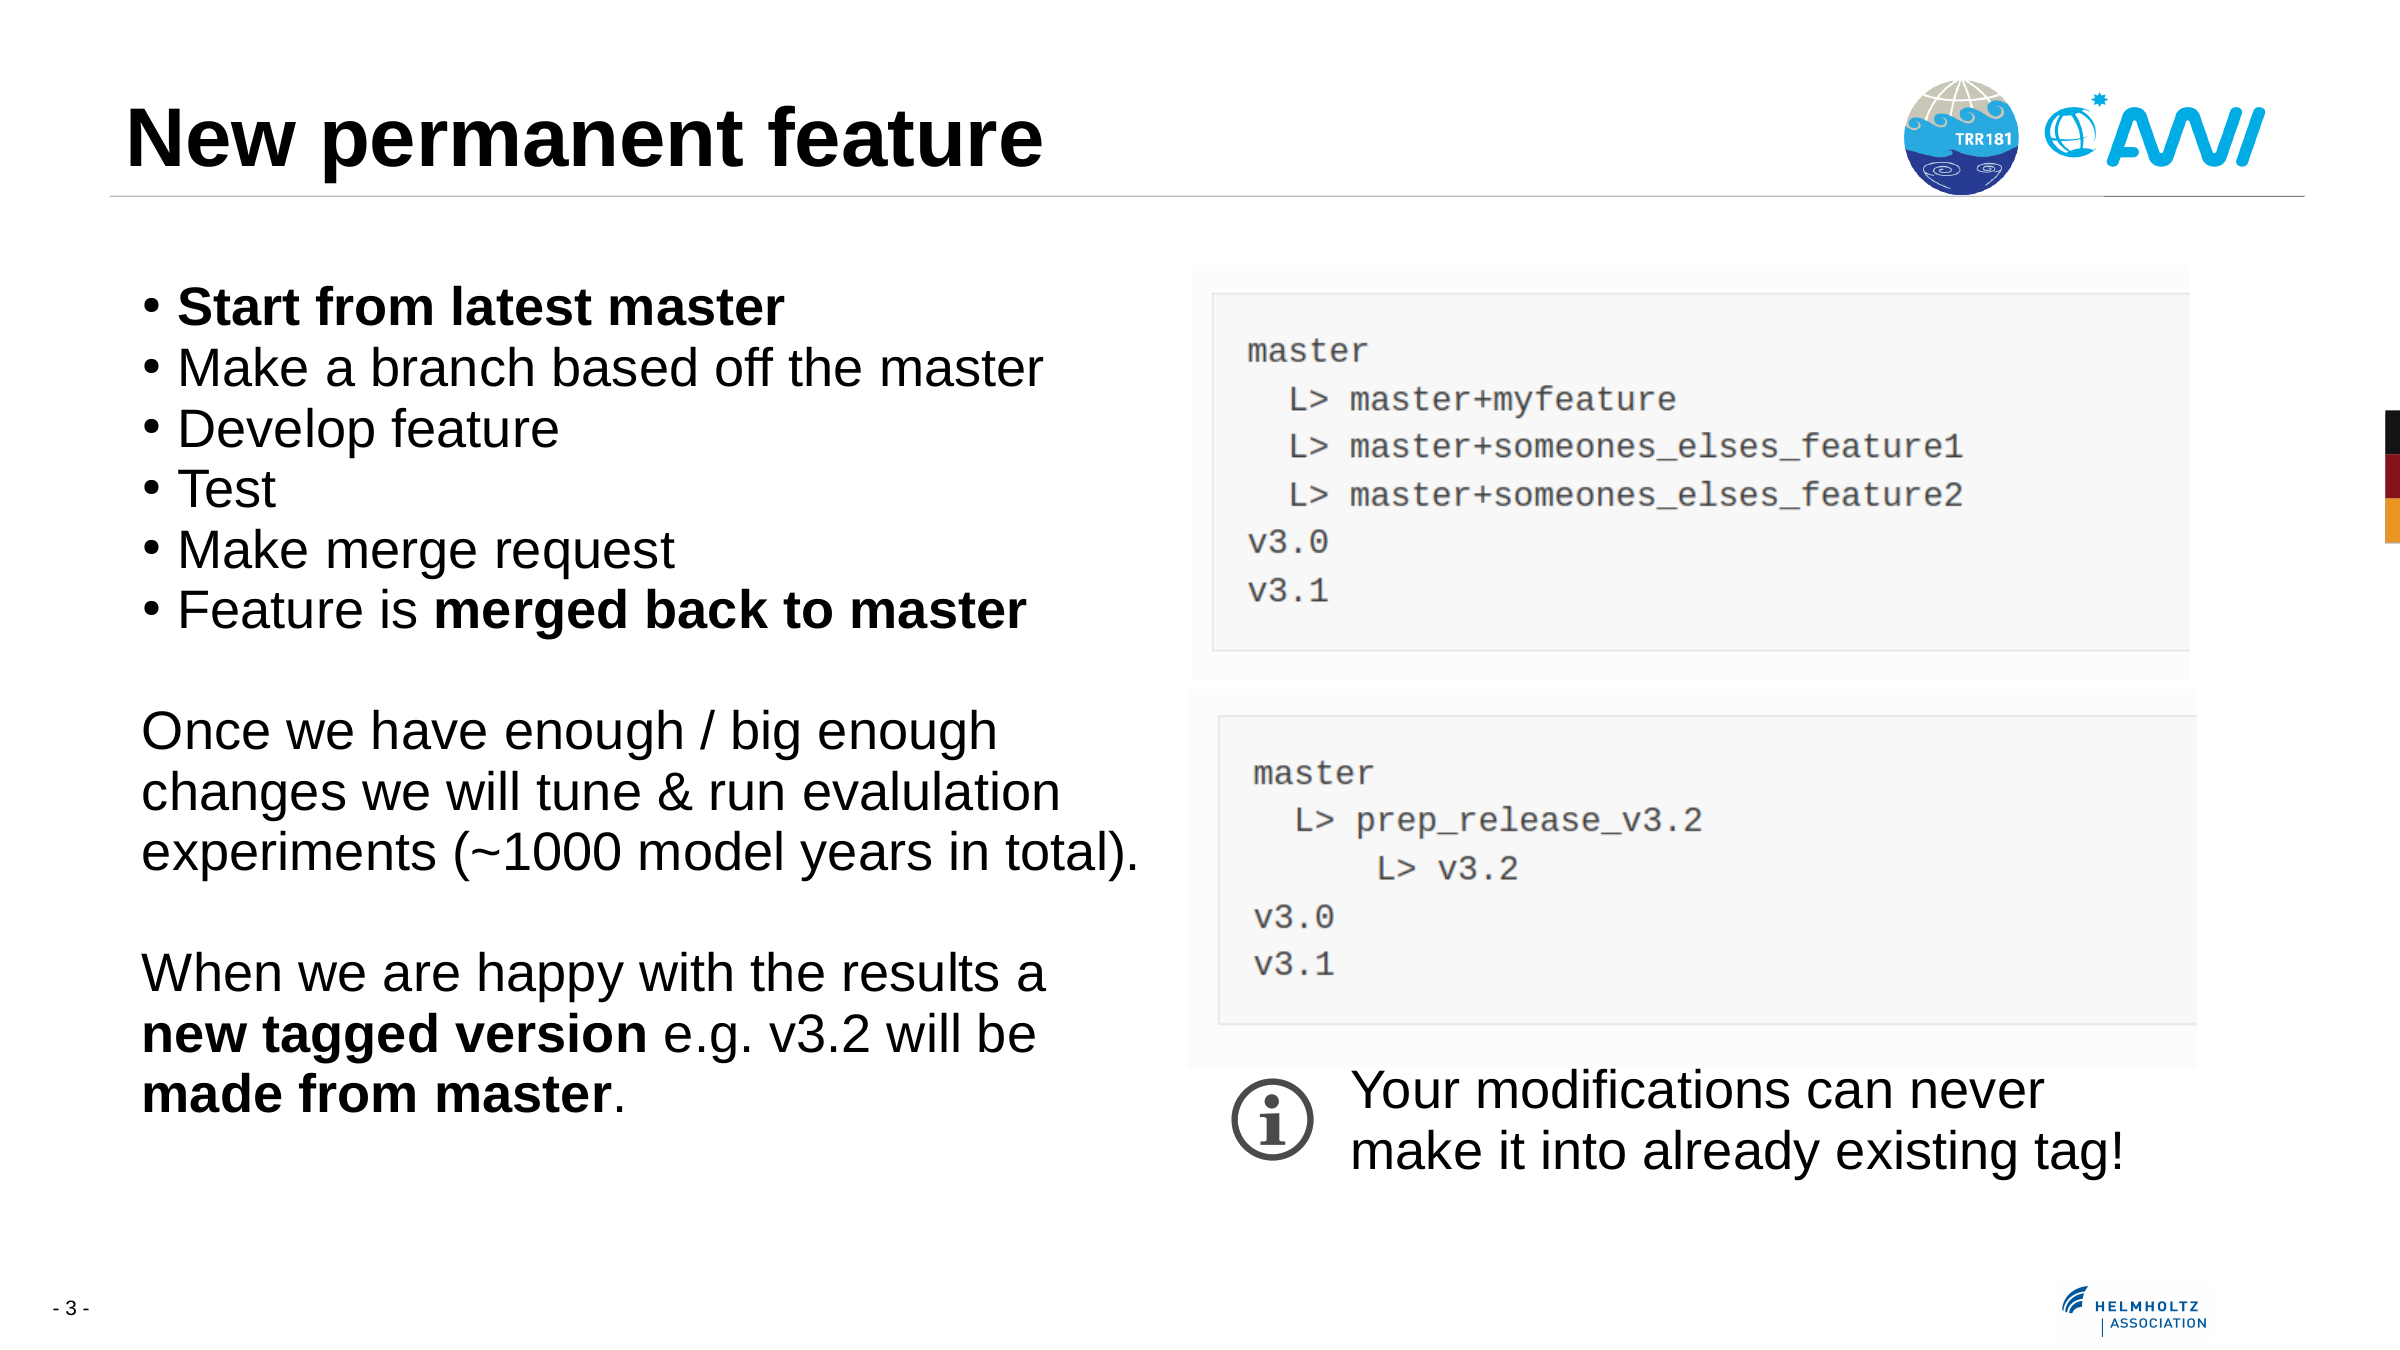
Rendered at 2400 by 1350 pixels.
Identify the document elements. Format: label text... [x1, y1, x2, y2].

text_box New permanent feature [110, 75, 2297, 195]
text_box Your modifications can never make it into already existing tag! [1335, 992, 2144, 1250]
text_box Start from latest master Make a branch based off the master Develop feature Test Make merge request Feature is merged back to master Once we have enough / big enough changes we will tune & run evalulation experiments (~1000 model years in total). When we are happy with the results a new tagged version e.g. v3.2 will be made from master. [127, 143, 1158, 1184]
picture [2055, 1281, 2213, 1342]
picture [1192, 265, 2190, 680]
picture [1187, 689, 2197, 1170]
